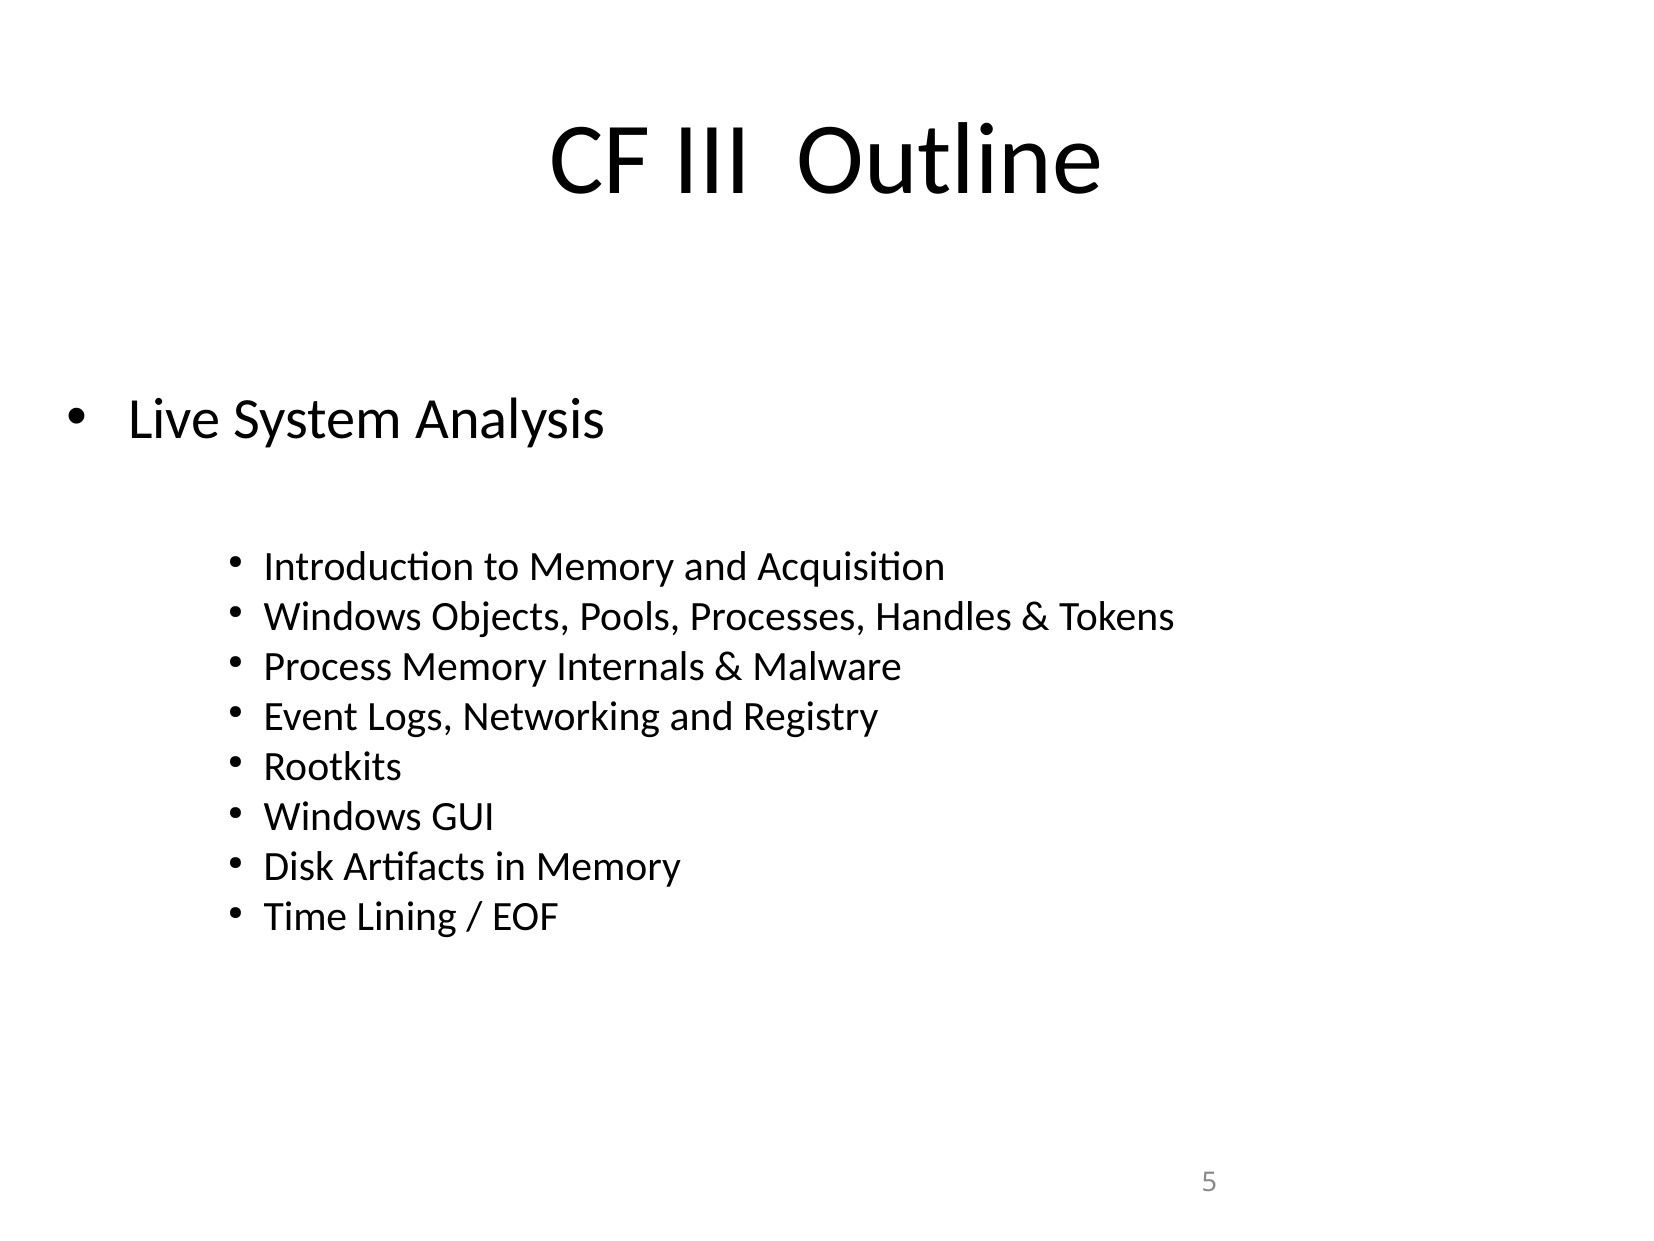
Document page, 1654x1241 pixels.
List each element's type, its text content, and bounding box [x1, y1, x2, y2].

text_box Live System Analysis Introduction to Memory and Acquisition Windows Objects, Pools, Processes, Handles & Tokens Process Memory Internals & Malware Event Logs, Networking and Registry Rootkits Windows GUI Disk Artifacts in Memory Time Lining / EOF [49, 372, 1613, 1190]
text_box CF III Outline [82, 49, 1571, 257]
text_box <number> [1185, 1149, 1571, 1216]
